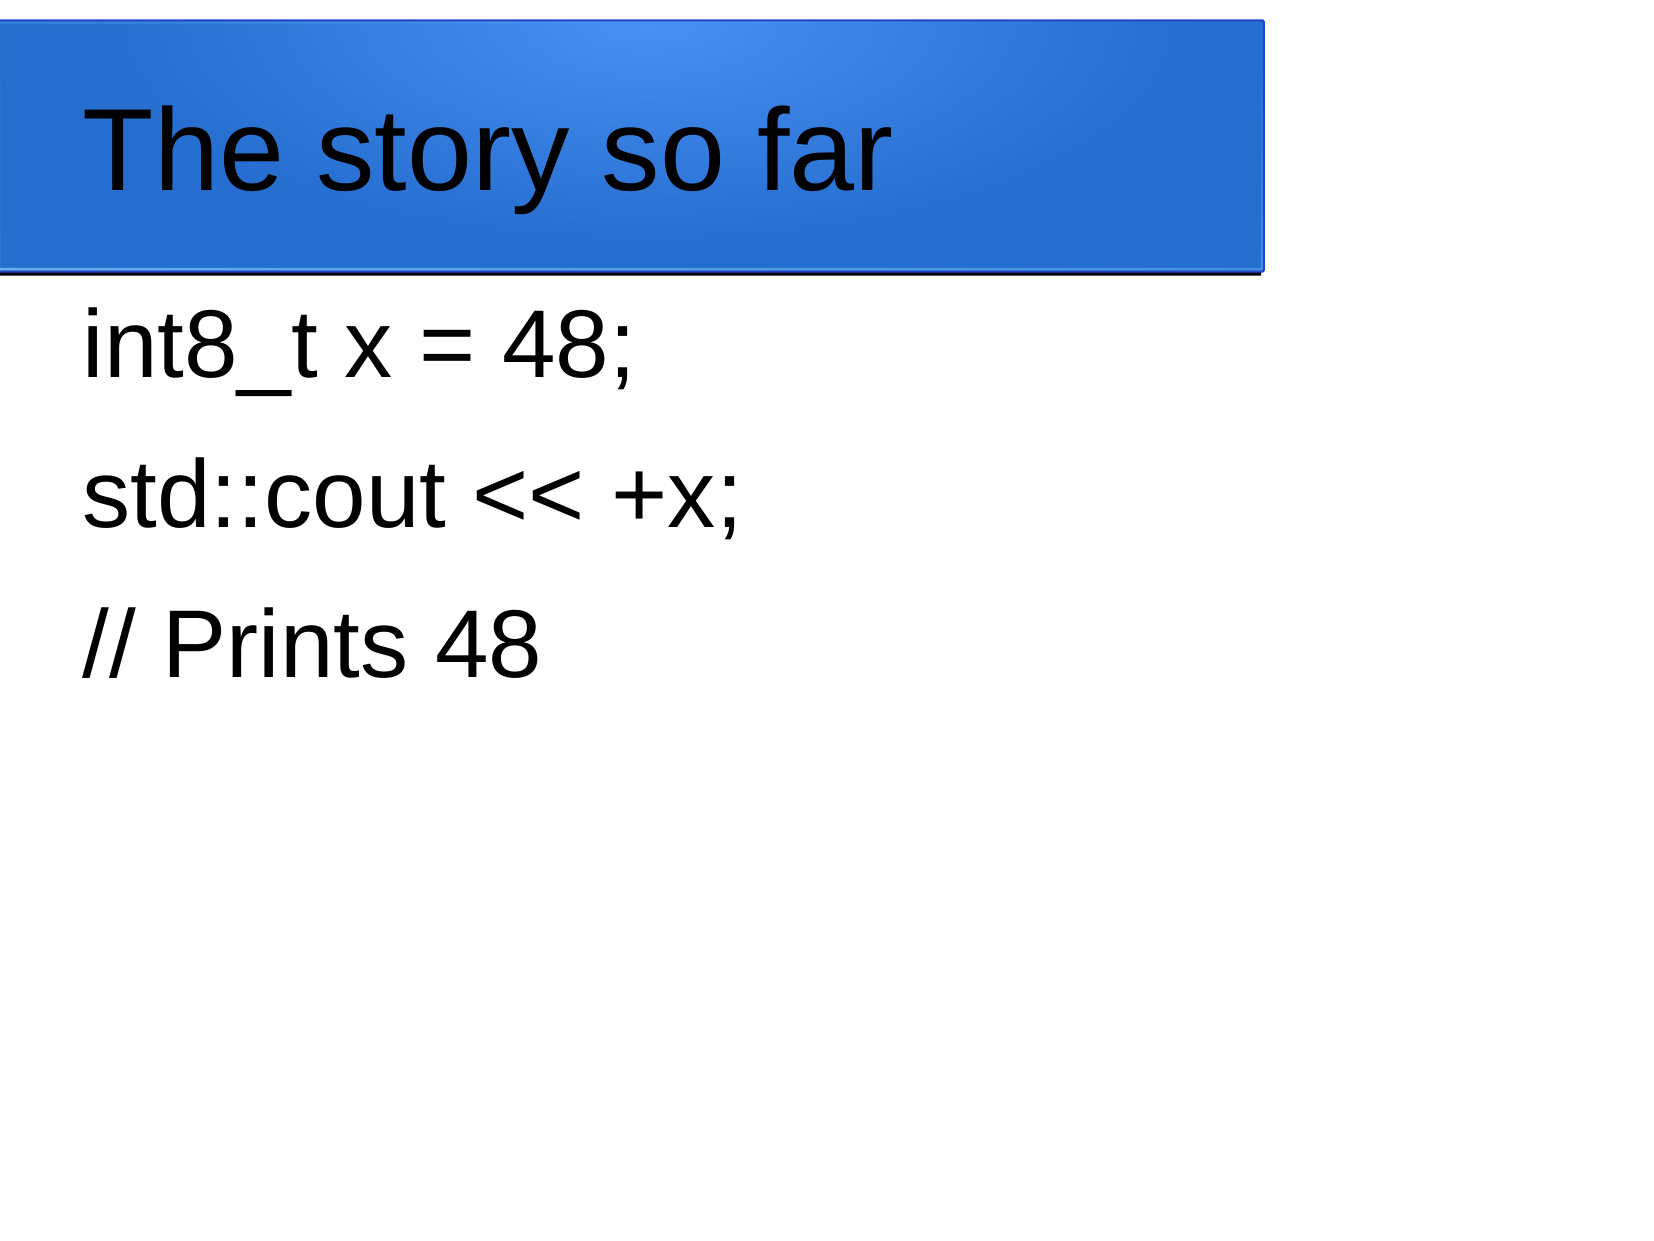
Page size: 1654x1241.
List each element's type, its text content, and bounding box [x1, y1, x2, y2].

title The story so far [82, 47, 1235, 252]
list int8_t x = 48; std::cout << +x; // Prints 48 [82, 290, 1571, 1010]
